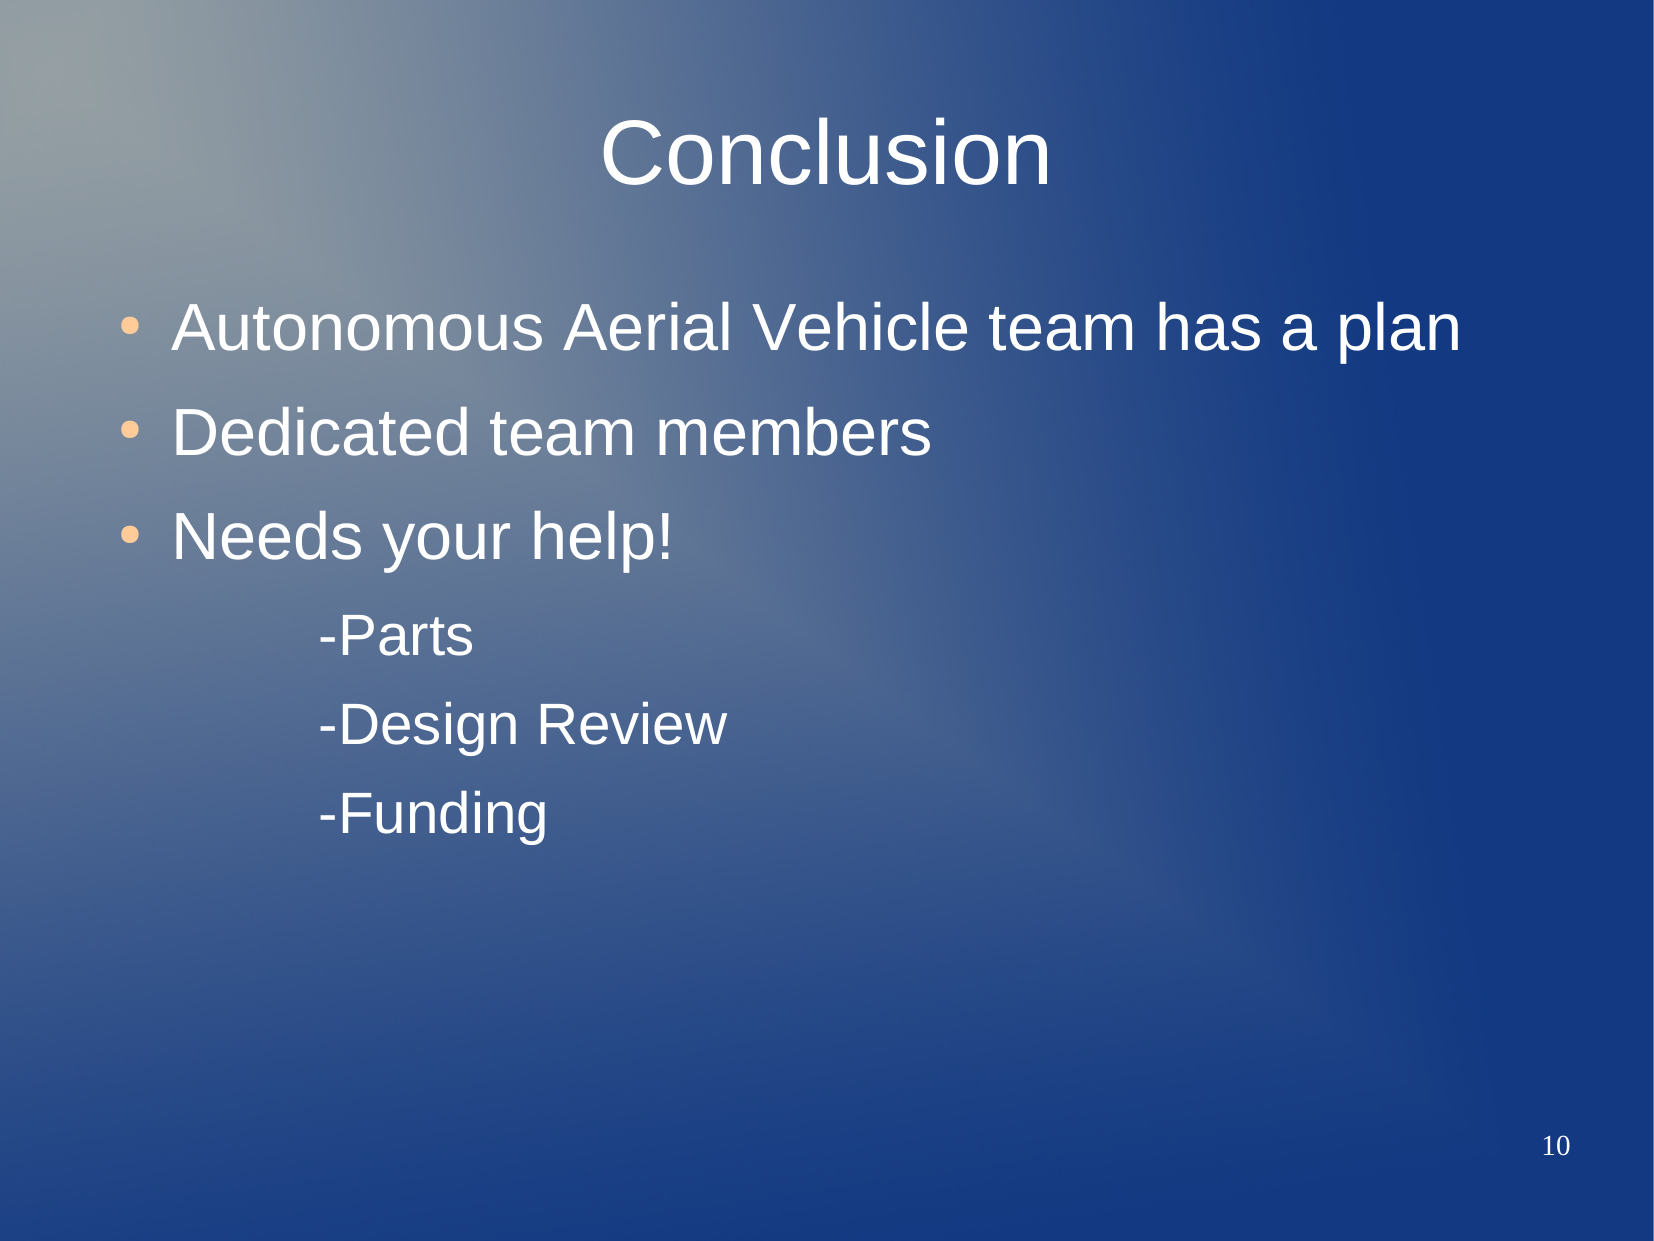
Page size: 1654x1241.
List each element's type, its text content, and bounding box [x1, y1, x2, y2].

list Autonomous Aerial Vehicle team has a plan Dedicated team members Needs your help! -Parts -Design Review -Funding [82, 290, 1571, 1094]
picture [0, 0, 1654, 1241]
title Conclusion [82, 49, 1571, 257]
